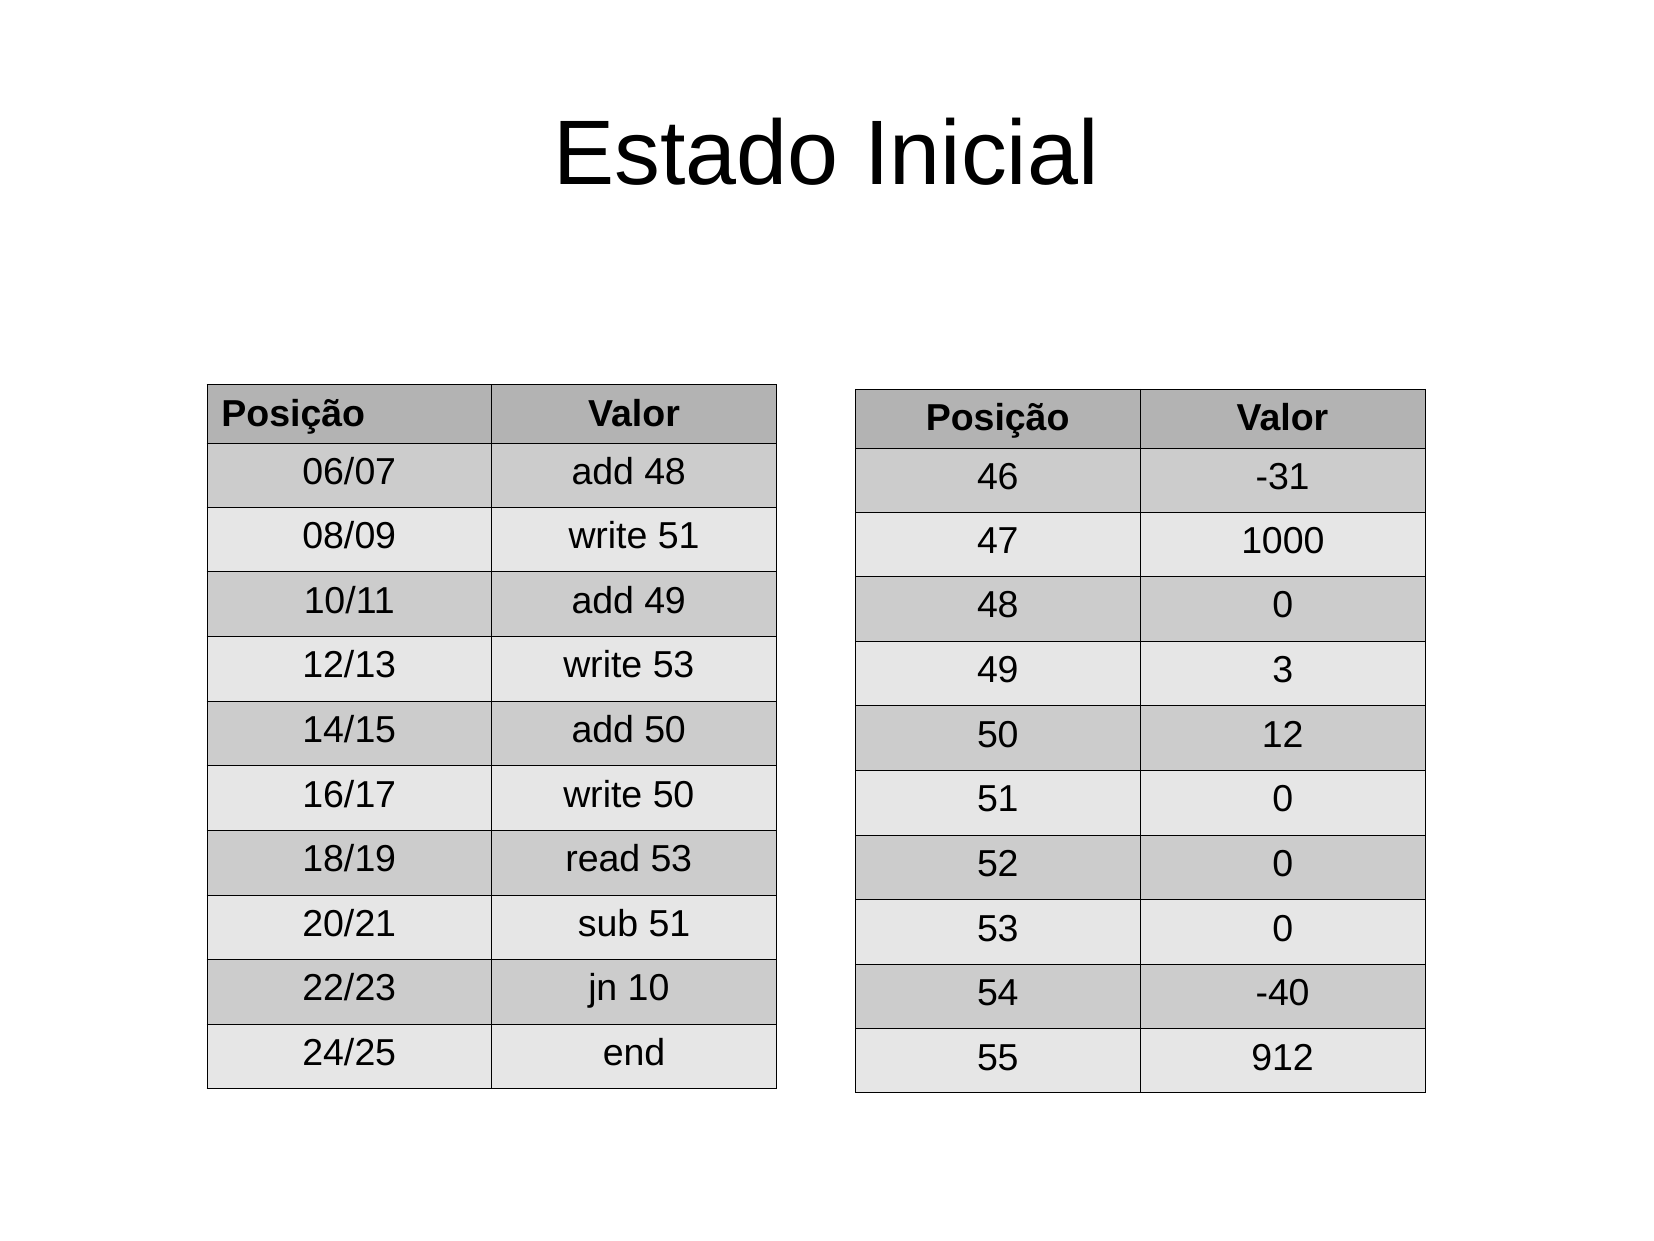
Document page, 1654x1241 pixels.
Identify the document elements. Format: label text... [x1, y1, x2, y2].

table_cell 16/17 [208, 766, 491, 830]
table_cell 18/19 [208, 831, 491, 895]
table_cell 24/25 [208, 1025, 491, 1088]
table_cell 0 [1141, 577, 1425, 641]
table_cell -40 [1141, 965, 1425, 1028]
table_cell 912 [1141, 1029, 1425, 1092]
table_cell 50 [856, 706, 1140, 770]
table_cell 0 [1141, 771, 1425, 835]
table_cell end [492, 1025, 776, 1088]
table_cell add 48 [492, 444, 776, 507]
table_cell read 53 [492, 831, 776, 895]
table_cell 08/09 [208, 508, 491, 571]
table_cell 06/07 [208, 444, 491, 507]
table_cell write 53 [492, 637, 776, 701]
table_cell 47 [856, 513, 1140, 576]
table_cell 46 [856, 449, 1140, 512]
table_cell 54 [856, 965, 1140, 1028]
table_cell sub 51 [492, 896, 776, 959]
title Estado Inicial [82, 49, 1571, 257]
table_cell 55 [856, 1029, 1140, 1092]
table_cell 14/15 [208, 702, 491, 765]
table_cell 10/11 [208, 572, 491, 636]
table_cell 12/13 [208, 637, 491, 701]
table_cell 53 [856, 900, 1140, 964]
table_cell jn 10 [492, 960, 776, 1024]
table_cell write 51 [492, 508, 776, 571]
table_header Posição [208, 385, 491, 443]
table_cell 0 [1141, 900, 1425, 964]
table_header Valor [1141, 390, 1425, 448]
table_cell 12 [1141, 706, 1425, 770]
table_cell 20/21 [208, 896, 491, 959]
table_cell 48 [856, 577, 1140, 641]
table_cell 52 [856, 836, 1140, 899]
table_cell -31 [1141, 449, 1425, 512]
table_cell add 49 [492, 572, 776, 636]
table_cell 22/23 [208, 960, 491, 1024]
table_cell write 50 [492, 766, 776, 830]
table_cell 0 [1141, 836, 1425, 899]
table_cell add 50 [492, 702, 776, 765]
table_cell 51 [856, 771, 1140, 835]
table_header Posição [856, 390, 1140, 448]
table_cell 1000 [1141, 513, 1425, 576]
table_cell 49 [856, 642, 1140, 705]
table_header Valor [492, 385, 776, 443]
table_cell 3 [1141, 642, 1425, 705]
